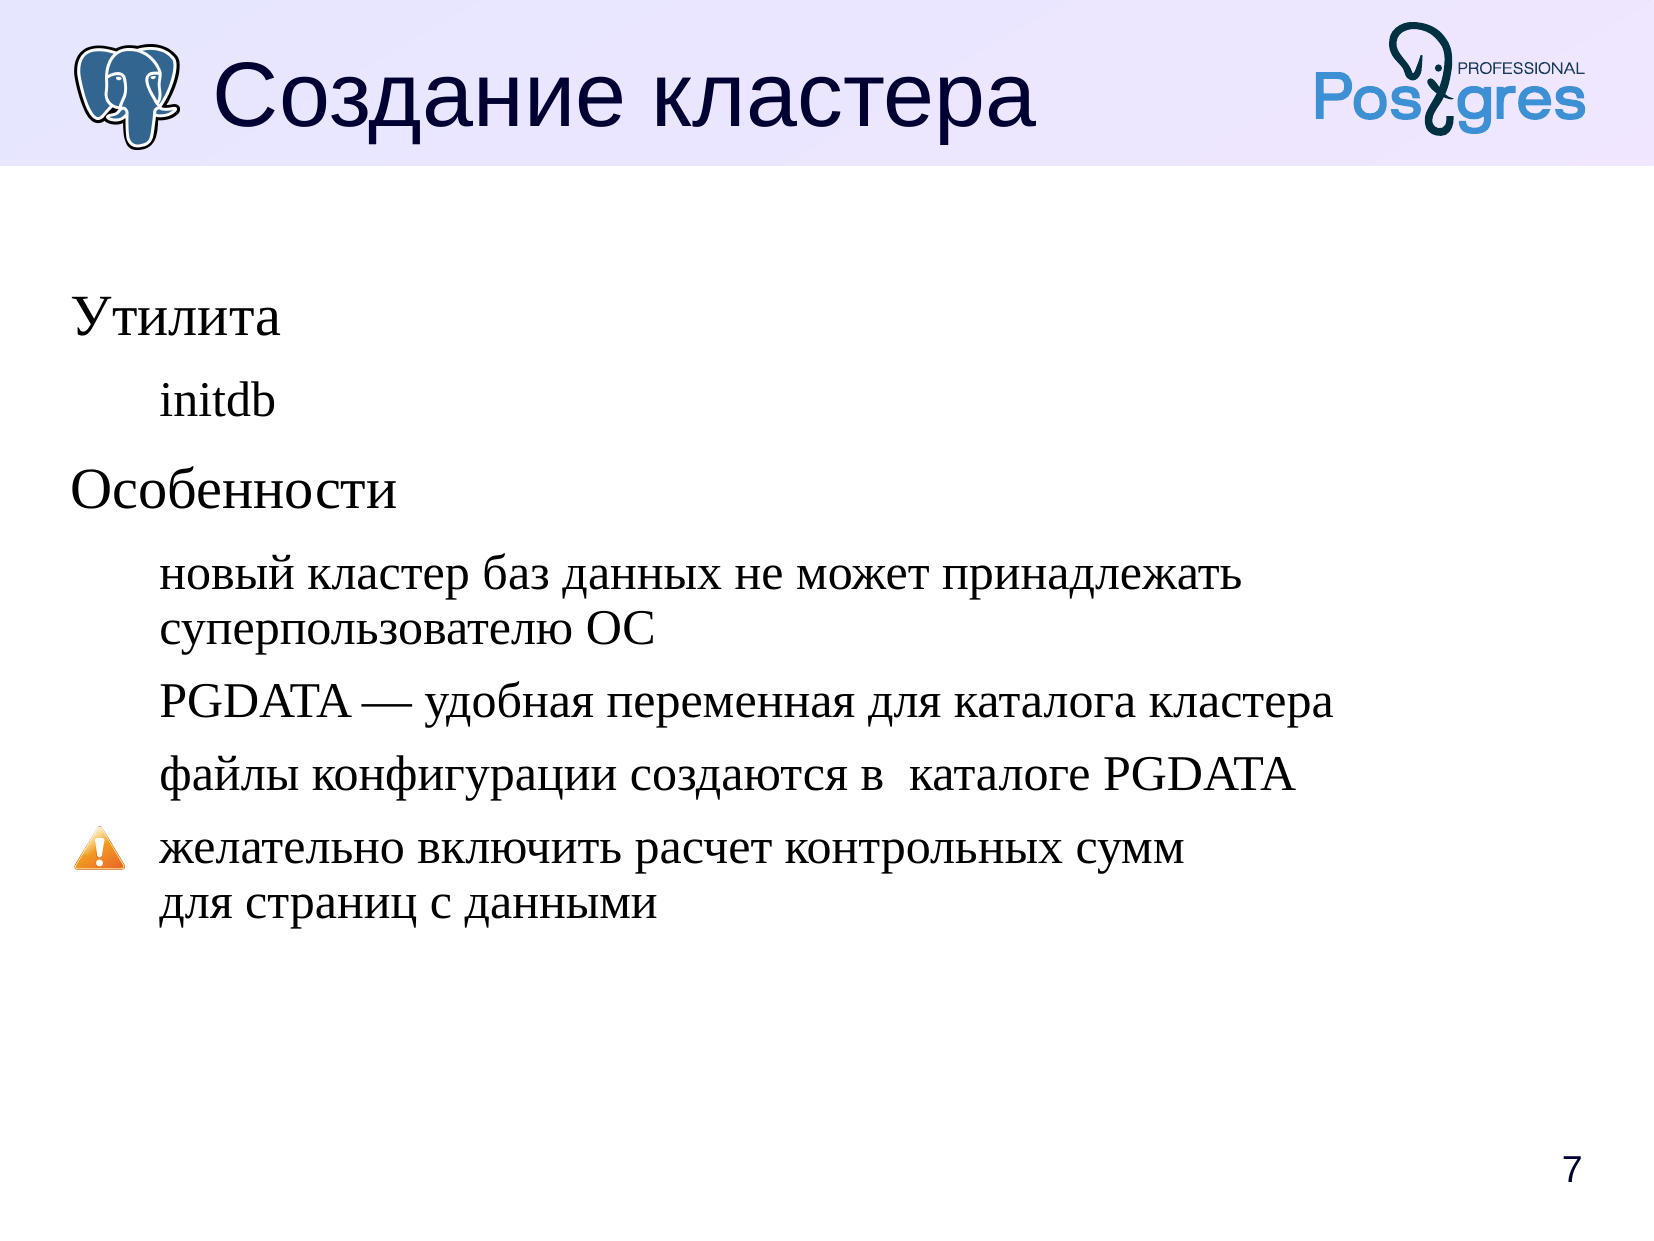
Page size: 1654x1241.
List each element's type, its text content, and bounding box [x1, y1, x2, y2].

picture [66, 816, 134, 884]
picture [74, 44, 180, 151]
list Утилита initdb Особенности новый кластер баз данных не может принадлежать суперпользователю ОС PGDATA — удобная переменная для каталога кластера файлы конфигурации создаются в каталоге PGDATA желательно включить расчет контрольных сумм для страниц с данными [70, 283, 1583, 1134]
title Создание кластера [213, 43, 1244, 147]
